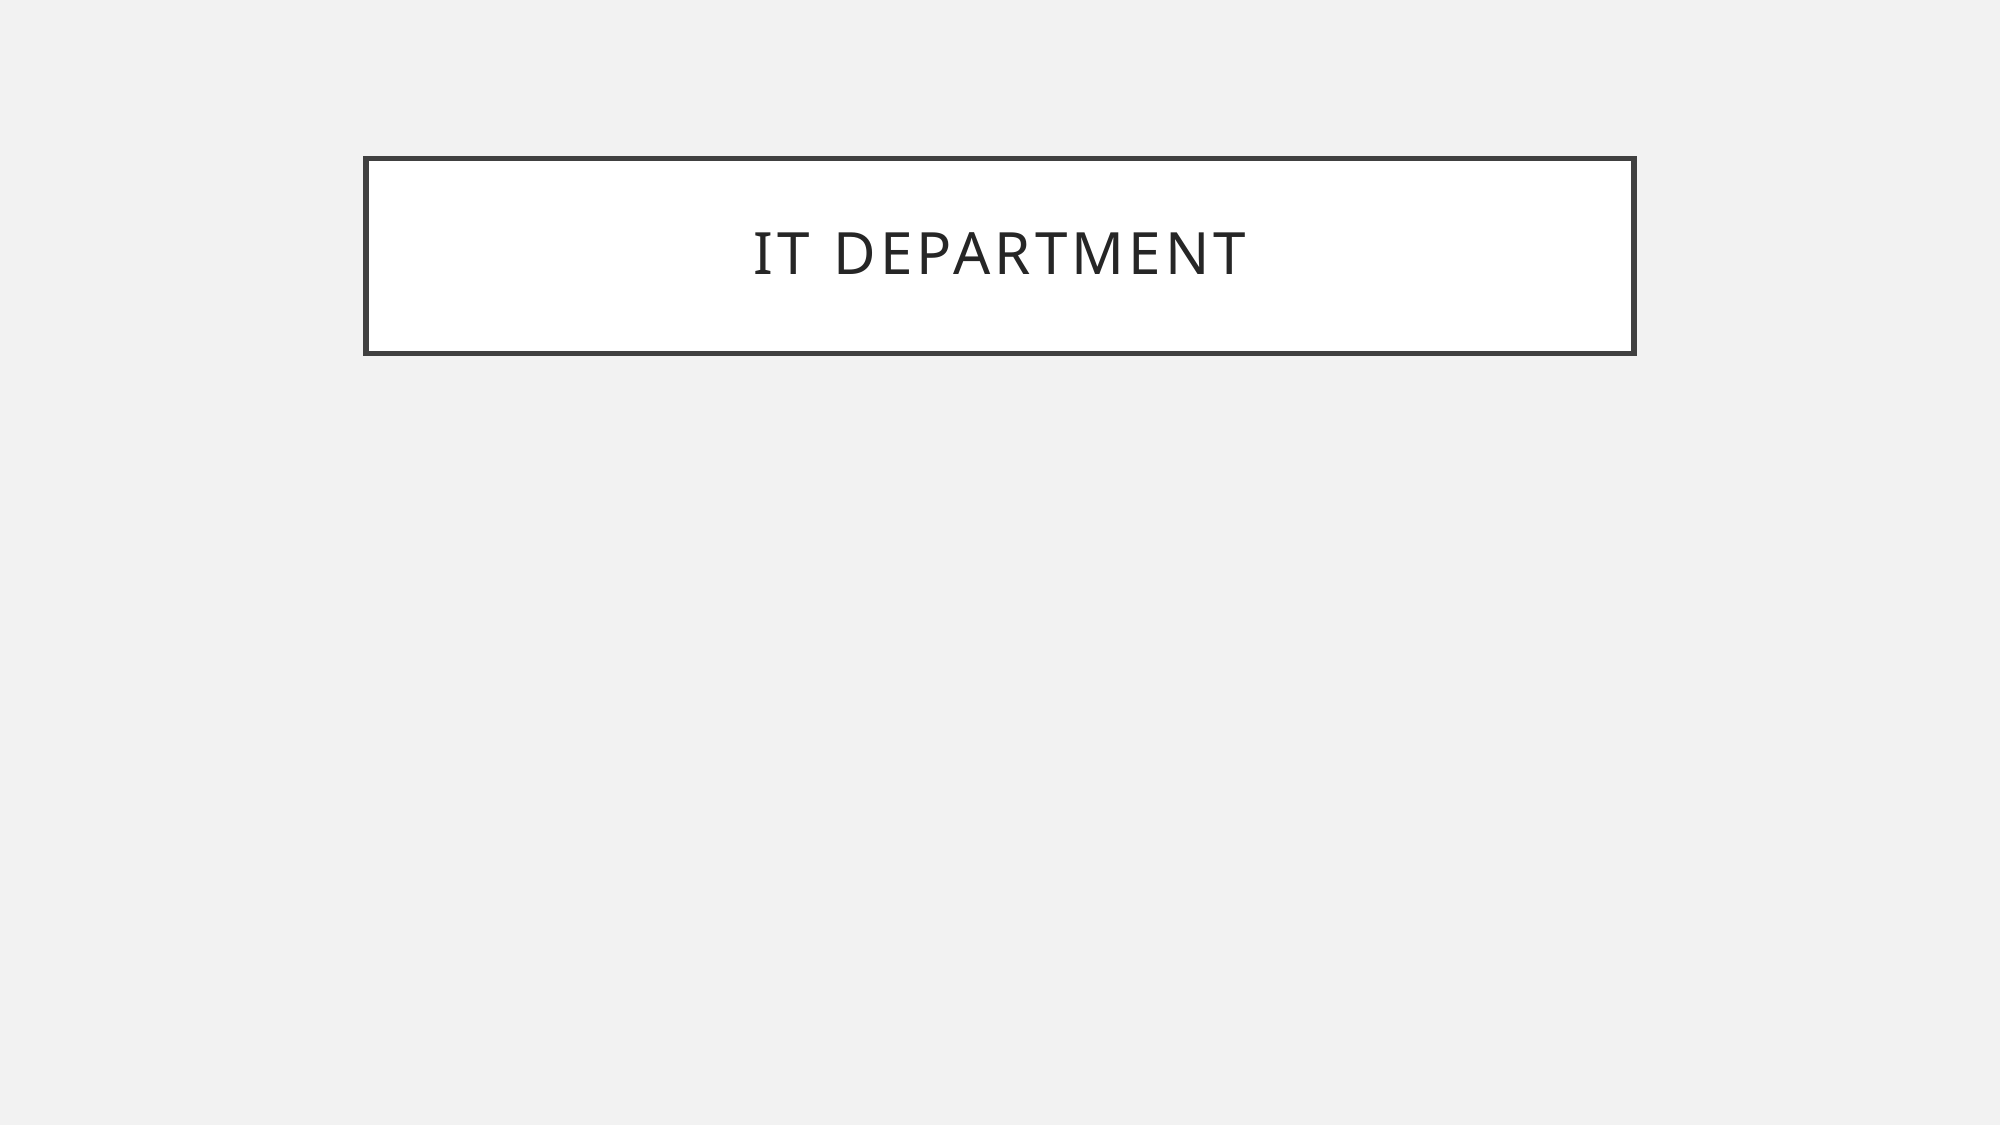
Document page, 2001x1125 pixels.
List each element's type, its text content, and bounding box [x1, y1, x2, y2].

title It department [366, 158, 1634, 354]
